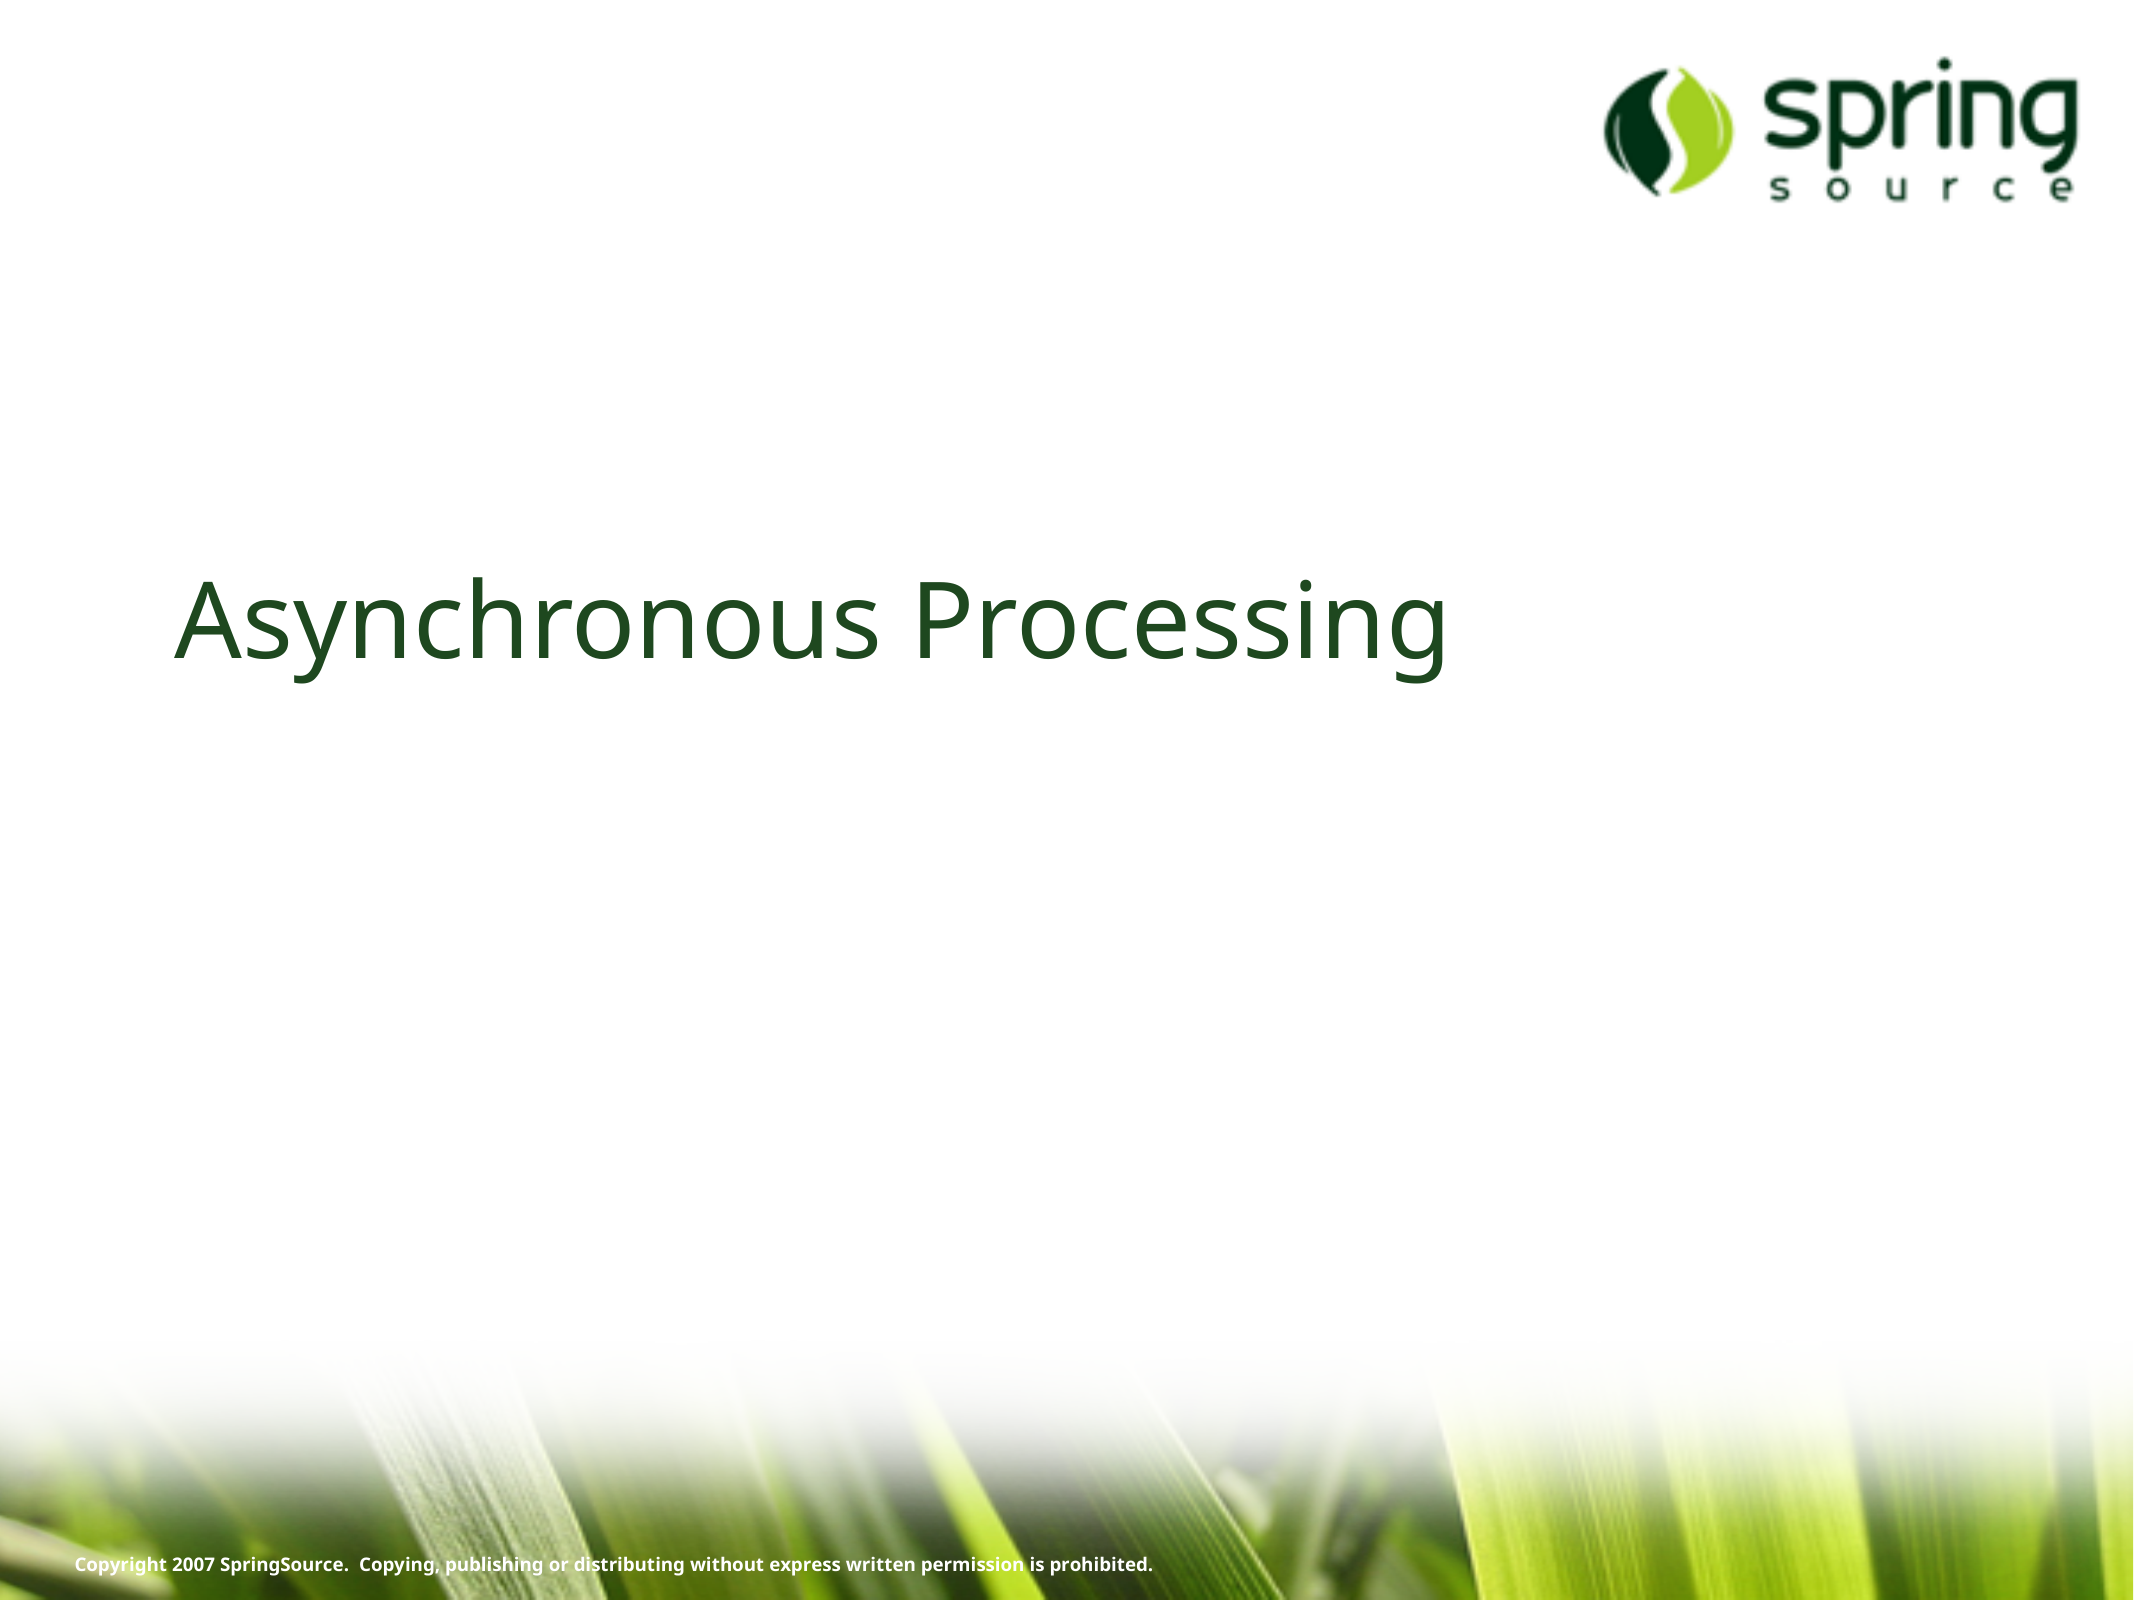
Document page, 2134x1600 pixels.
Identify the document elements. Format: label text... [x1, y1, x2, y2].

picture [1555, 46, 2134, 224]
picture [0, 1340, 2134, 1600]
title Asynchronous Processing [153, 484, 1967, 752]
